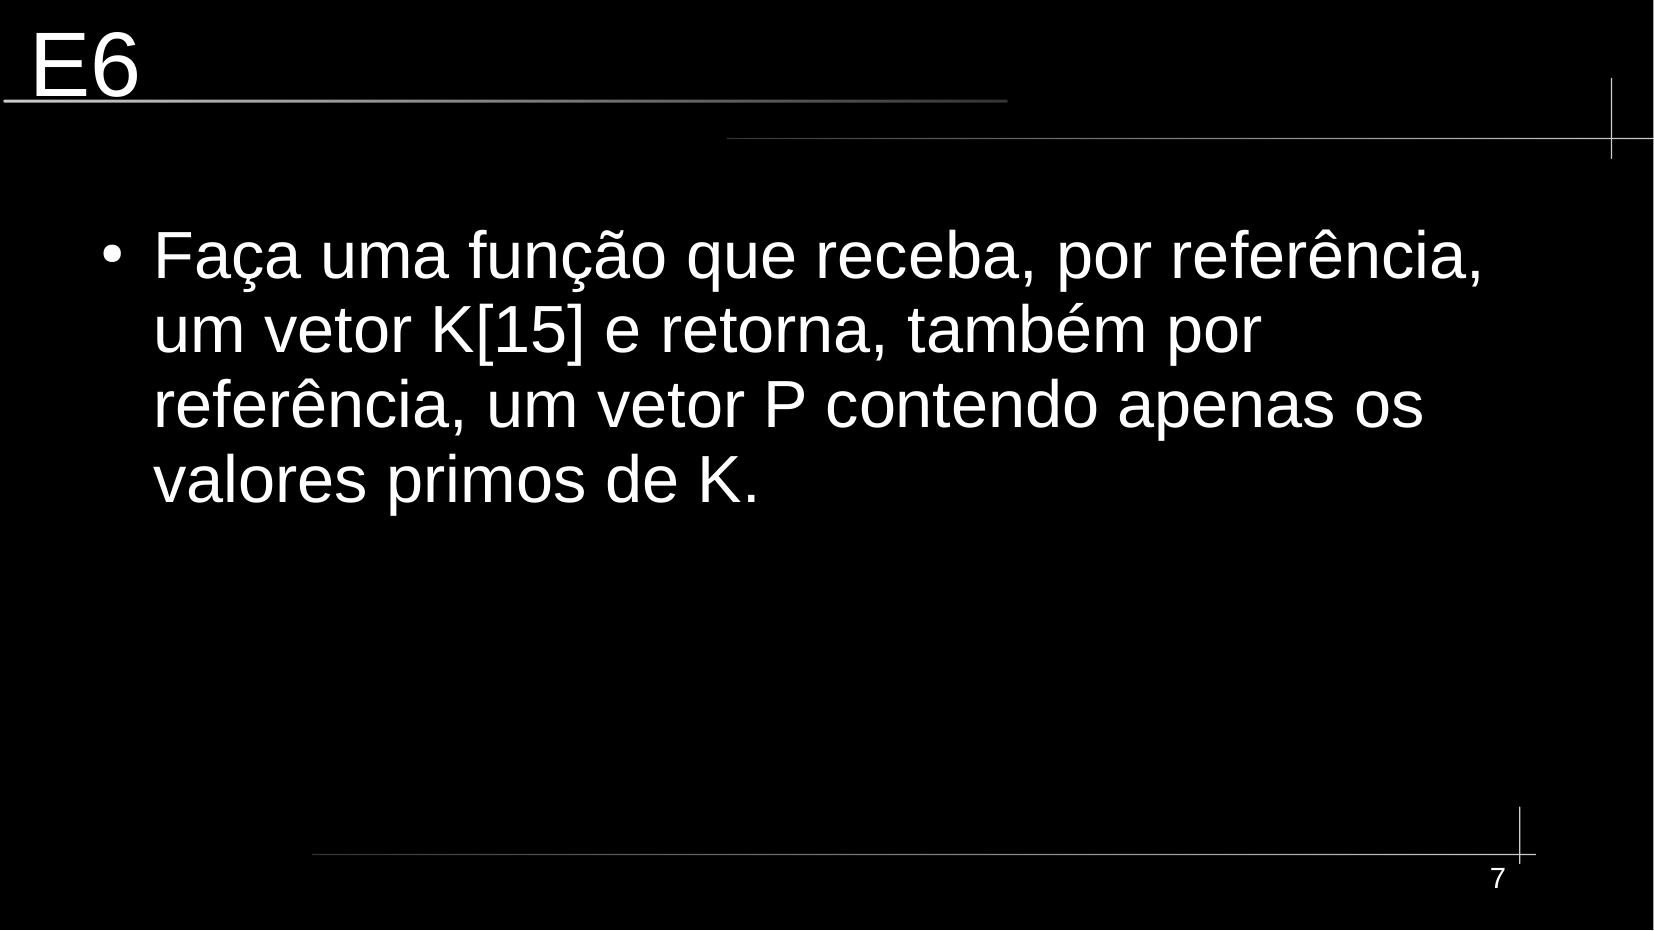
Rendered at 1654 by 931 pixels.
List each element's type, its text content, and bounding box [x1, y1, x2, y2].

list Faça uma função que receba, por referência, um vetor K[15] e retorna, também por referência, um vetor P contendo apenas os valores primos de K. [82, 217, 1571, 758]
title E6 [29, 11, 1595, 119]
